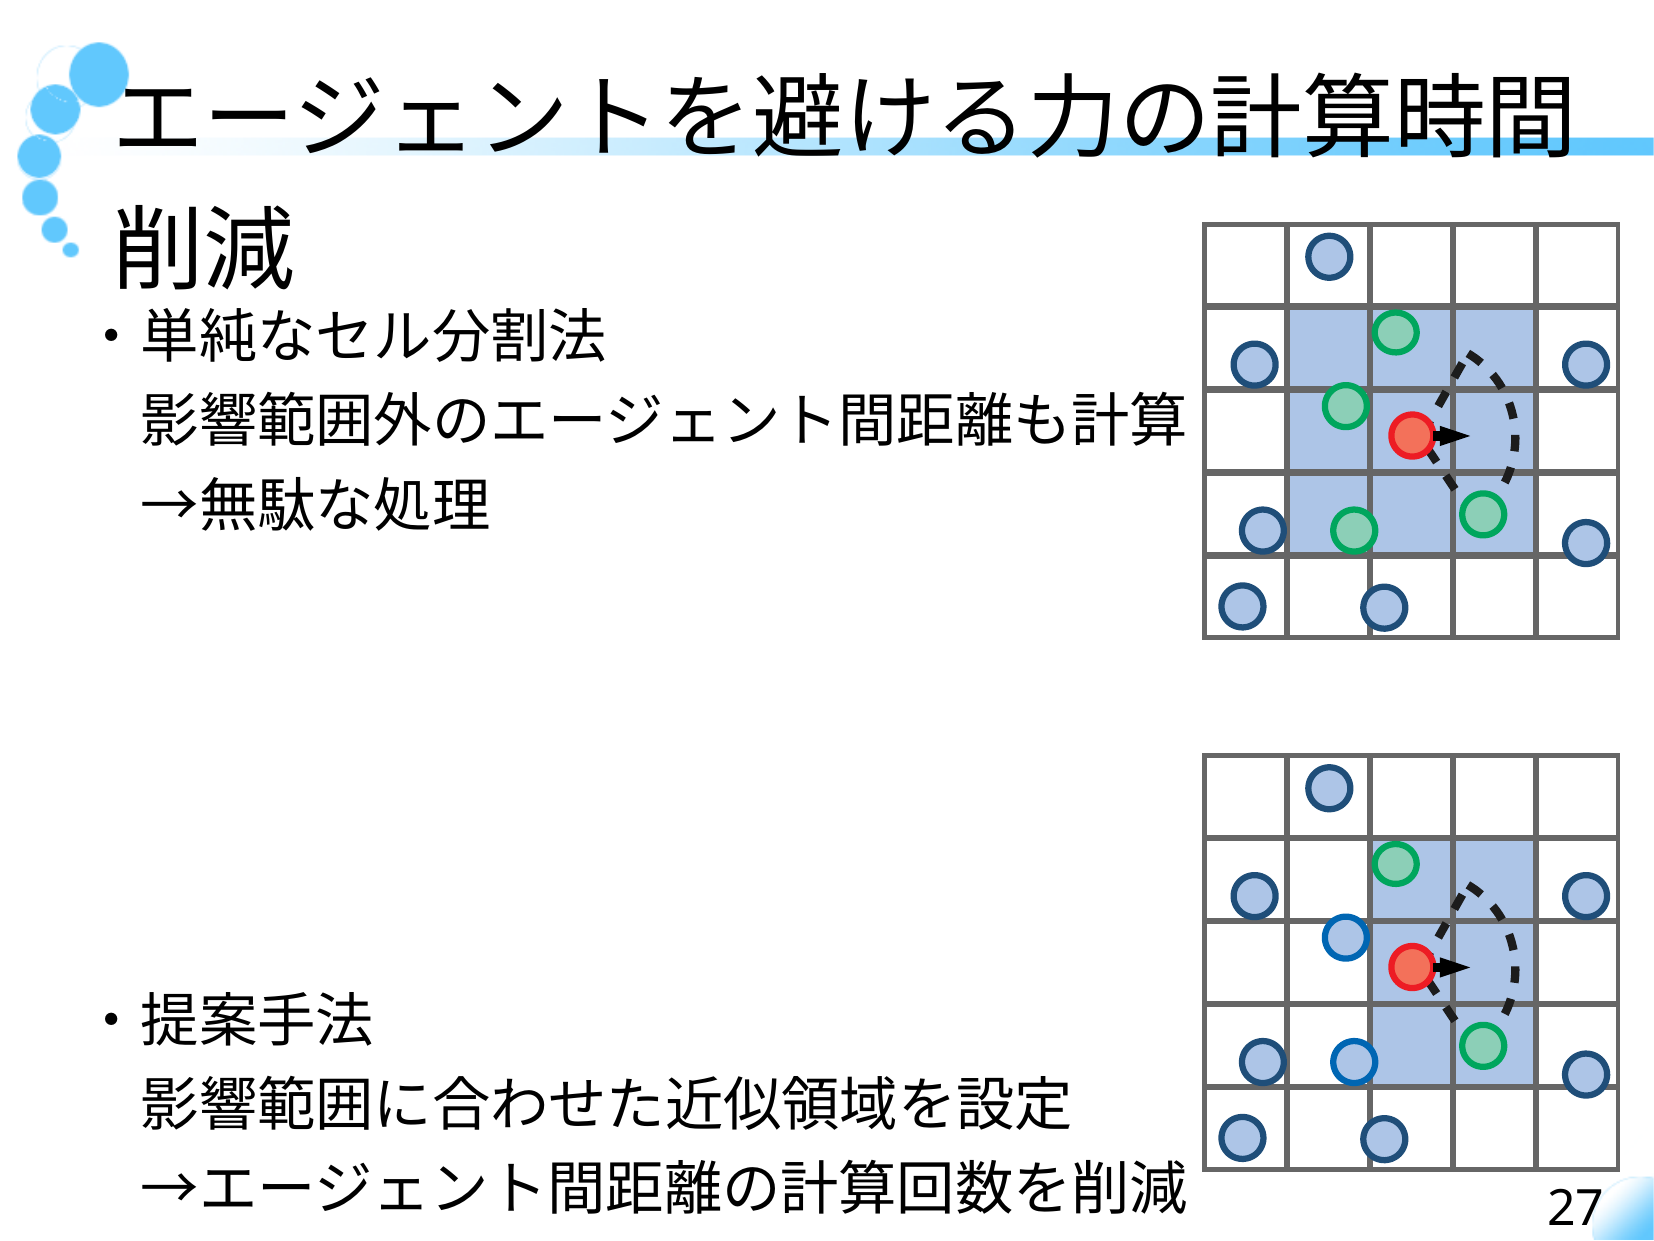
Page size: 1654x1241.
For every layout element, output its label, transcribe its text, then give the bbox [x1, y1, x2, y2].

text_box [1204, 224, 1619, 306]
picture [0, 0, 1654, 1240]
subtitle ・単純なセル分割法 影響範囲外のエージェント間距離も計算 →無駄な処理 ・提案手法 影響範囲に合わせた近似領域を設定 →エージェント間距離の計算回数を削減 [82, 290, 1571, 1010]
text_box [1204, 473, 1619, 638]
text_box [1204, 755, 1619, 1170]
text_box [1204, 307, 1619, 472]
title エージェントを避ける力の計算時間削減 [112, 43, 1648, 254]
